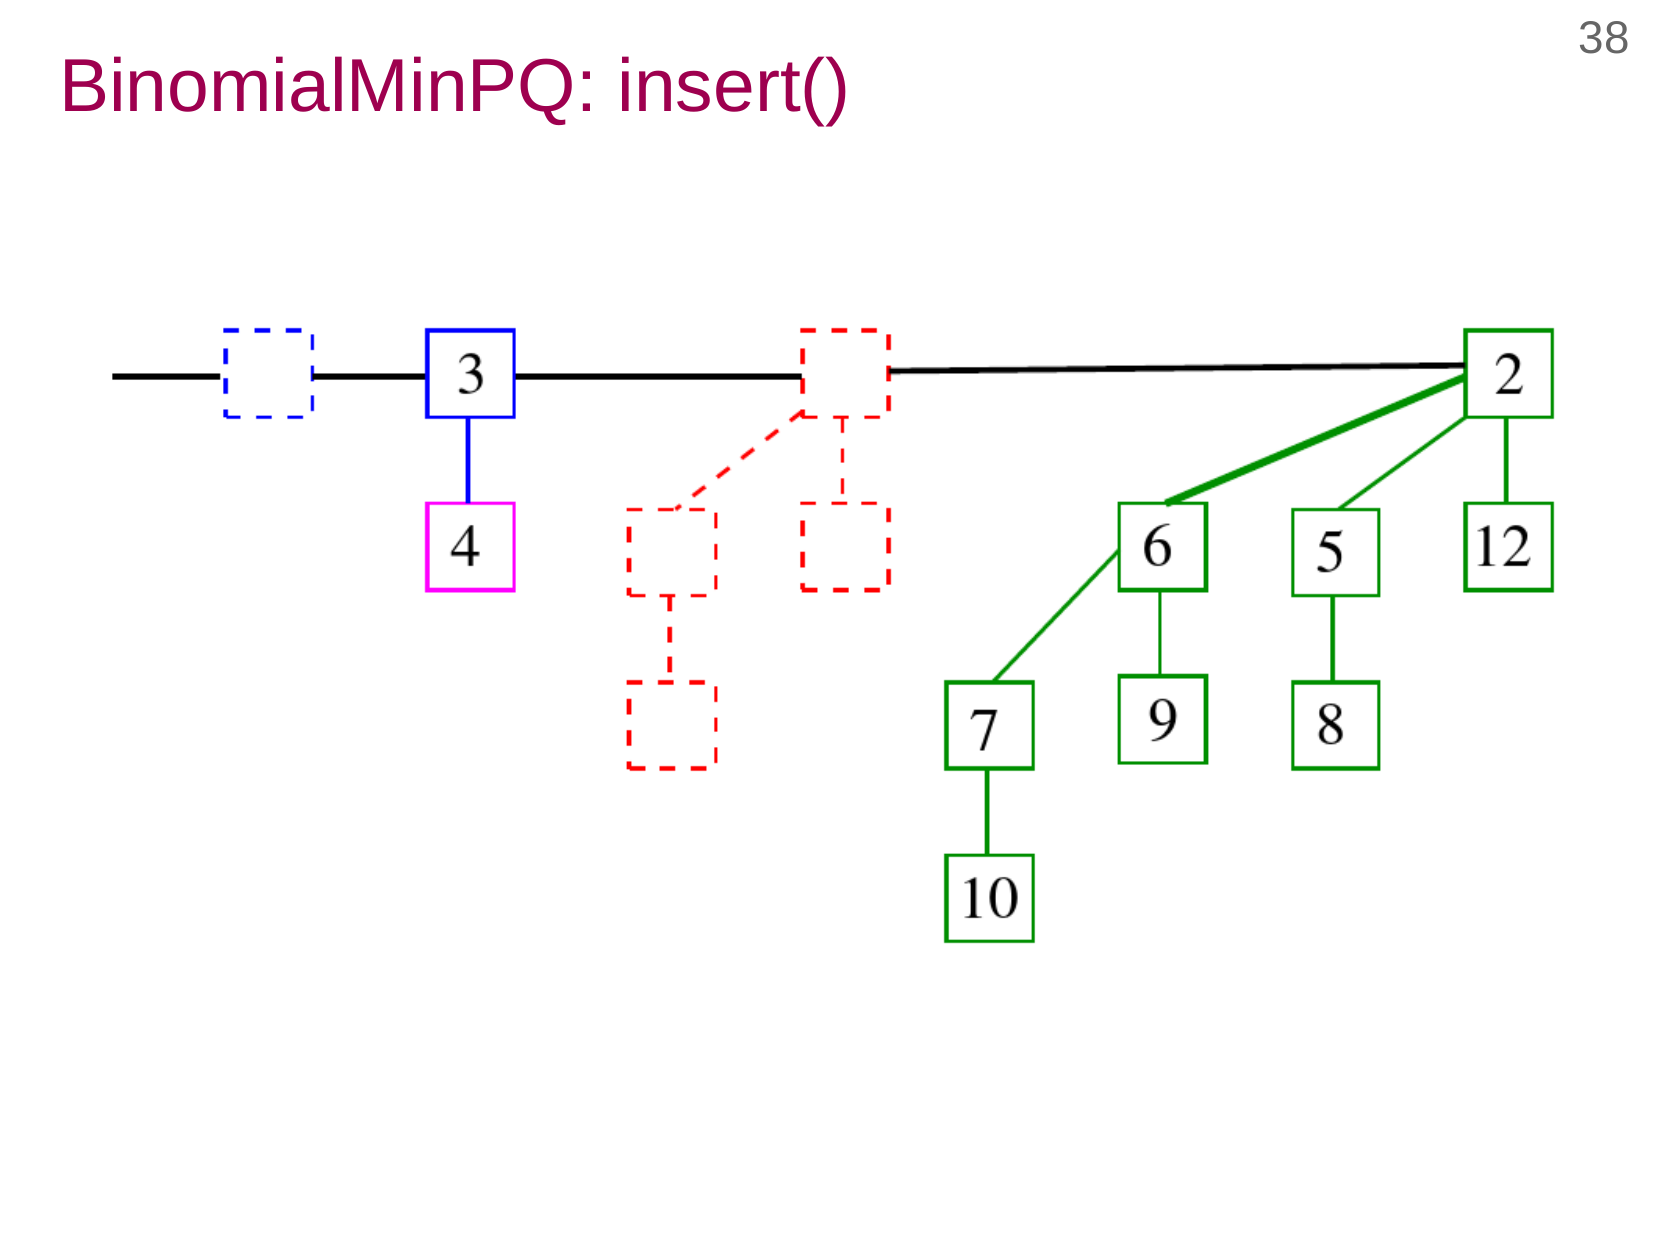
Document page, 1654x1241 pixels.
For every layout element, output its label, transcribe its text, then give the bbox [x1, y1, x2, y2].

picture [111, 319, 1562, 951]
title BinomialMinPQ: insert() [59, 29, 1595, 148]
